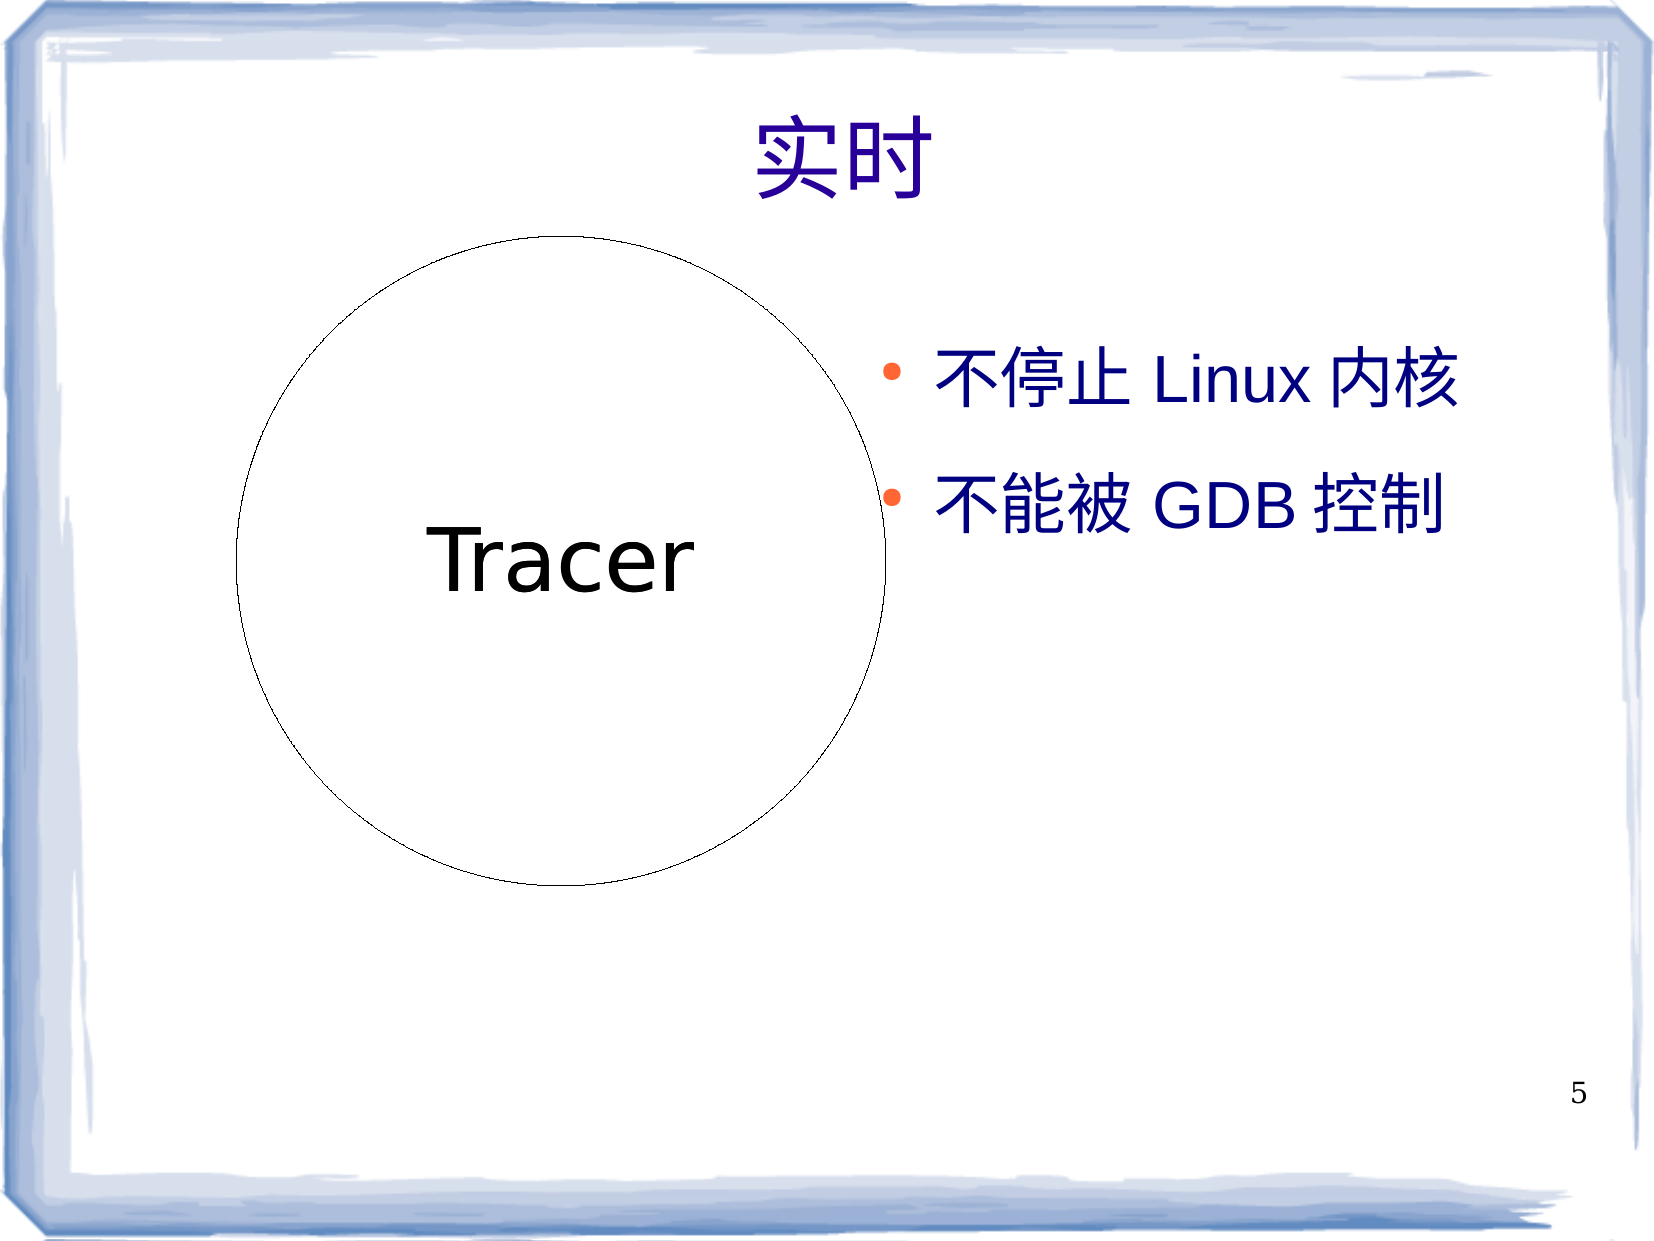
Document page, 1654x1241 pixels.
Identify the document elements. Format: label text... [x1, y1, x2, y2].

picture [0, 0, 1654, 1241]
list 不停止Linux内核 不能被GDB控制 [862, 324, 1572, 1045]
text_box Tracer [236, 236, 886, 886]
title 实时 [82, 49, 1571, 257]
